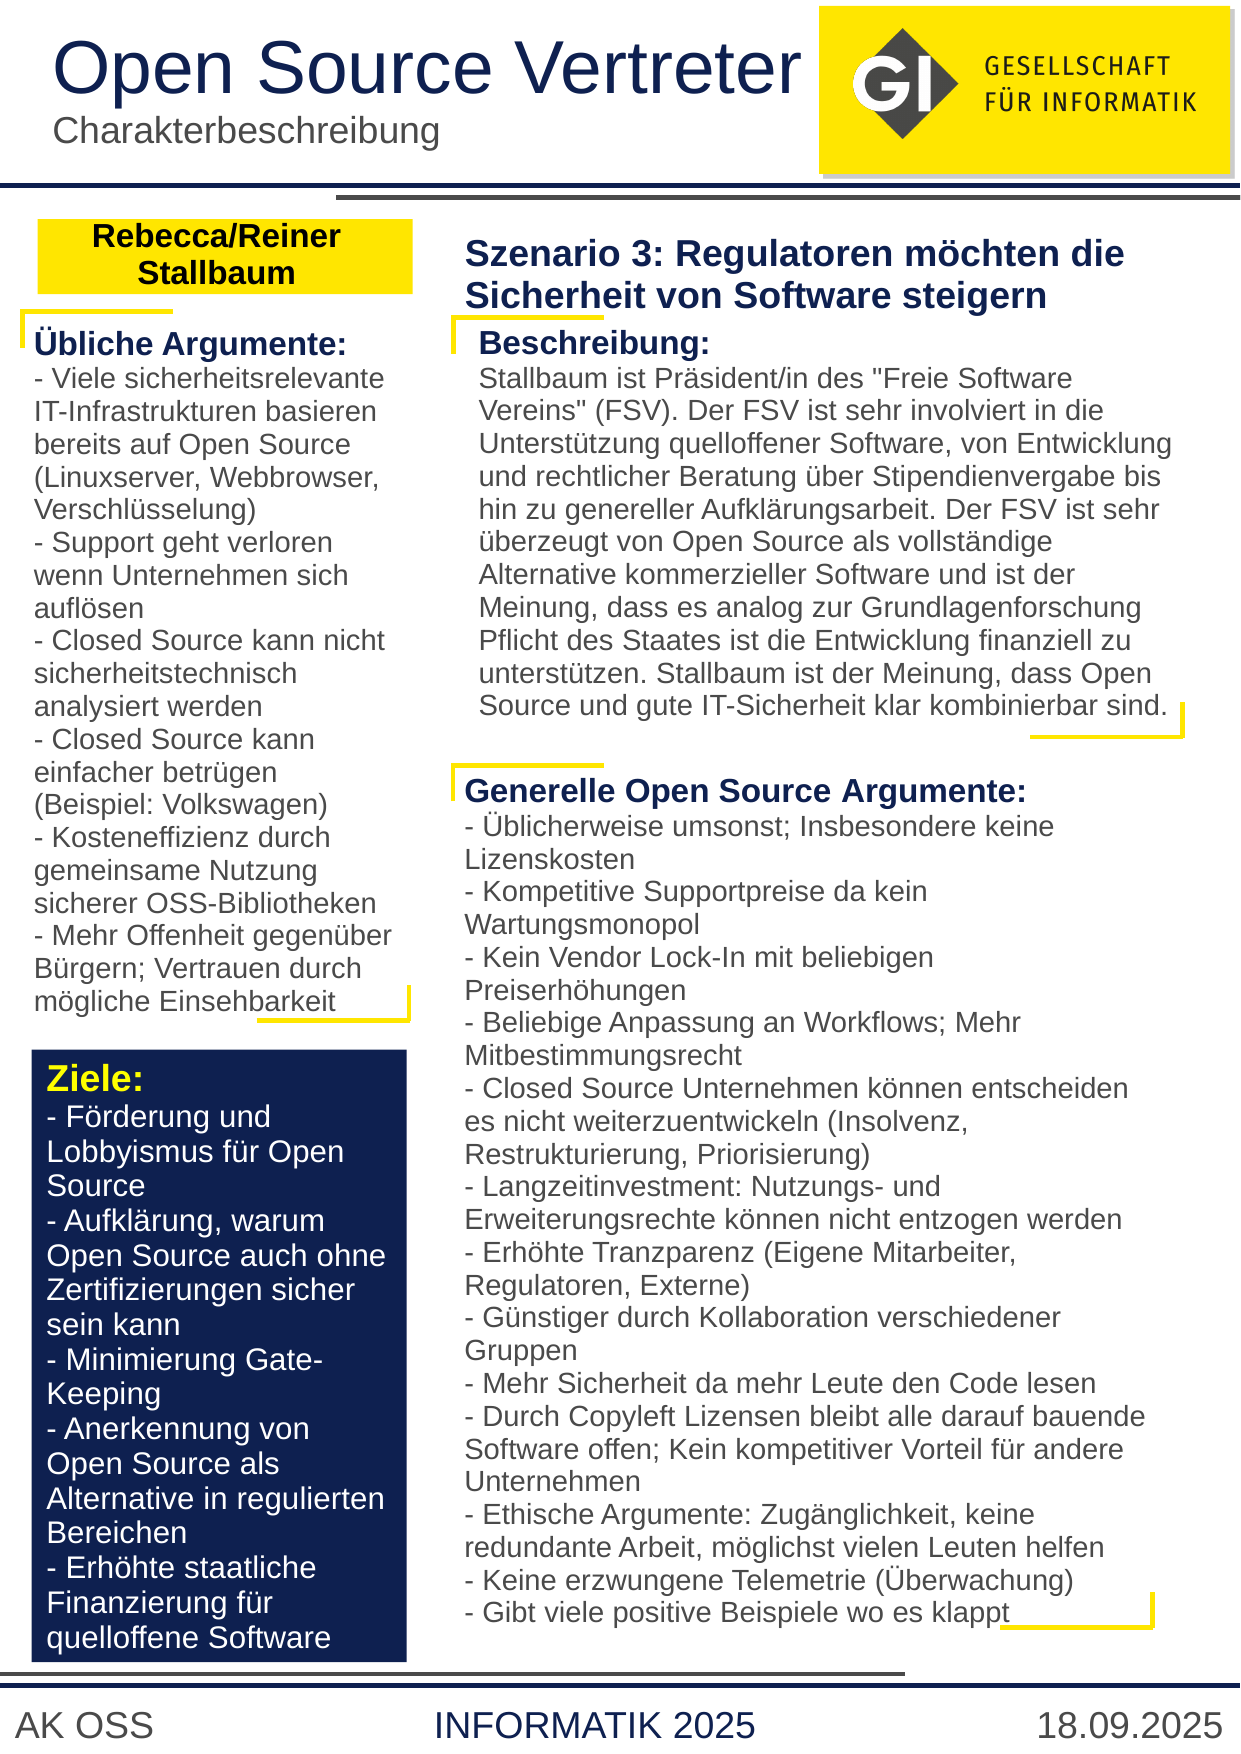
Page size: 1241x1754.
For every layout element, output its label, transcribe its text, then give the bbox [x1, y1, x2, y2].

text_box Rebecca/Reiner Stallbaum [53, 210, 504, 310]
text_box Generelle Open Source Argumente: - Üblicherweise umsonst; Insbesondere keine Lizenskosten - Kompetitive Supportpreise da kein Wartungsmonopol - Kein Vendor Lock-In mit beliebigen Preiserhöhungen - Beliebige Anpassung an Workflows; Mehr Mitbestimmungsrecht - Closed Source Unternehmen können entscheiden es nicht weiterzuentwickeln (Insolvenz, Restrukturierung, Priorisierung) - Langzeitinvestment: Nutzungs- und Erweiterungsrechte können nicht entzogen werden - Erhöhte Tranzparenz (Eigene Mitarbeiter, Regulatoren, Externe) - Günstiger durch Kollaboration verschiedener Gruppen - Mehr Sicherheit da mehr Leute den Code lesen - Durch Copyleft Lizensen bleibt alle darauf bauende Software offen; Kein kompetitiver Vorteil für andere Unternehmen - Ethische Argumente: Zugänglichkeit, keine redundante Arbeit, möglichst vielen Leuten helfen - Keine erzwungene Telemetrie (Überwachung) - Gibt viele positive Beispiele wo es klappt [449, 765, 1163, 1637]
text_box INFORMATIK 2025 [419, 1697, 772, 1754]
text_box [819, 5, 1231, 174]
text_box Szenario 3: Regulatoren möchten die Sicherheit von Software steigern [450, 225, 1241, 324]
text_box 18.09.2025 [1021, 1697, 1239, 1754]
text_box Übliche Argumente: - Viele sicherheitsrelevante IT-Infrastrukturen basieren bereits auf Open Source (Linuxserver, Webbrowser, Verschlüsselung) - Support geht verloren wenn Unternehmen sich auflösen - Closed Source kann nicht sicherheitstechnisch analysiert werden - Closed Source kann einfacher betrügen (Beispiel: Volkswagen) - Kosteneffizienz durch gemeinsame Nutzung sicherer OSS-Bibliotheken - Mehr Offenheit gegenüber Bürgern; Vertrauen durch mögliche Einsehbarkeit [18, 317, 413, 1026]
text_box Ziele: - Förderung und Lobbyismus für Open Source - Aufklärung, warum Open Source auch ohne Zertifizierungen sicher sein kann - Minimierung Gate-Keeping - Anerkennung von Open Source als Alternative in regulierten Bereichen - Erhöhte staatliche Finanzierung für quelloffene Software [31, 1049, 407, 1663]
text_box Open Source Vertreter Charakterbeschreibung [37, 18, 826, 243]
text_box AK OSS [0, 1697, 170, 1754]
picture [853, 28, 1196, 139]
text_box Beschreibung: Stallbaum ist Präsident/in des "Freie Software Vereins" (FSV). Der FSV ist sehr involviert in die Unterstützung quelloffener Software, von Entwicklung und rechtlicher Beratung über Stipendienvergabe bis hin zu genereller Aufklärungsarbeit. Der FSV ist sehr überzeugt von Open Source als vollständige Alternative kommerzieller Software und ist der Meinung, dass es analog zur Grundlagenforschung Pflicht des Staates ist die Entwicklung finanziell zu unterstützen. Stallbaum ist der Meinung, dass Open Source und gute IT-Sicherheit klar kombinierbar sind. [463, 317, 1195, 861]
text_box [37, 243, 53, 295]
